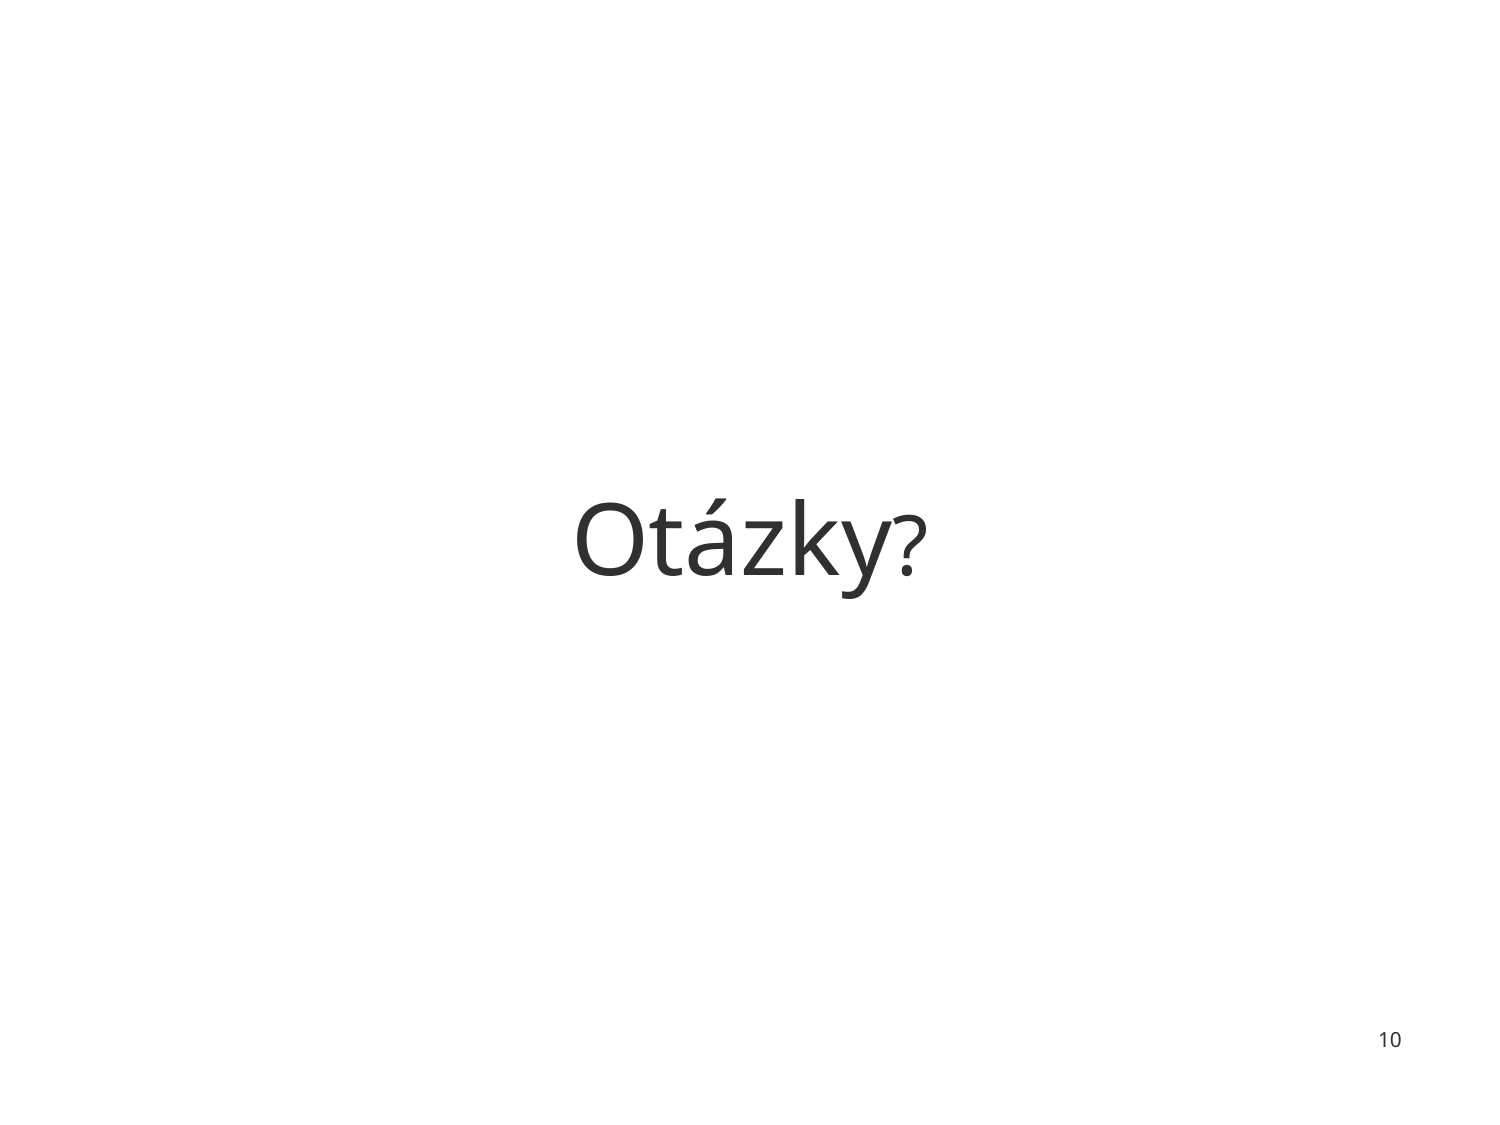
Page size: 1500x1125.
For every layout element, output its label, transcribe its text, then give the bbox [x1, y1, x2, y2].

slide_number <číslo> [1343, 1010, 1417, 1071]
text_box Otázky? [0, 468, 1500, 603]
